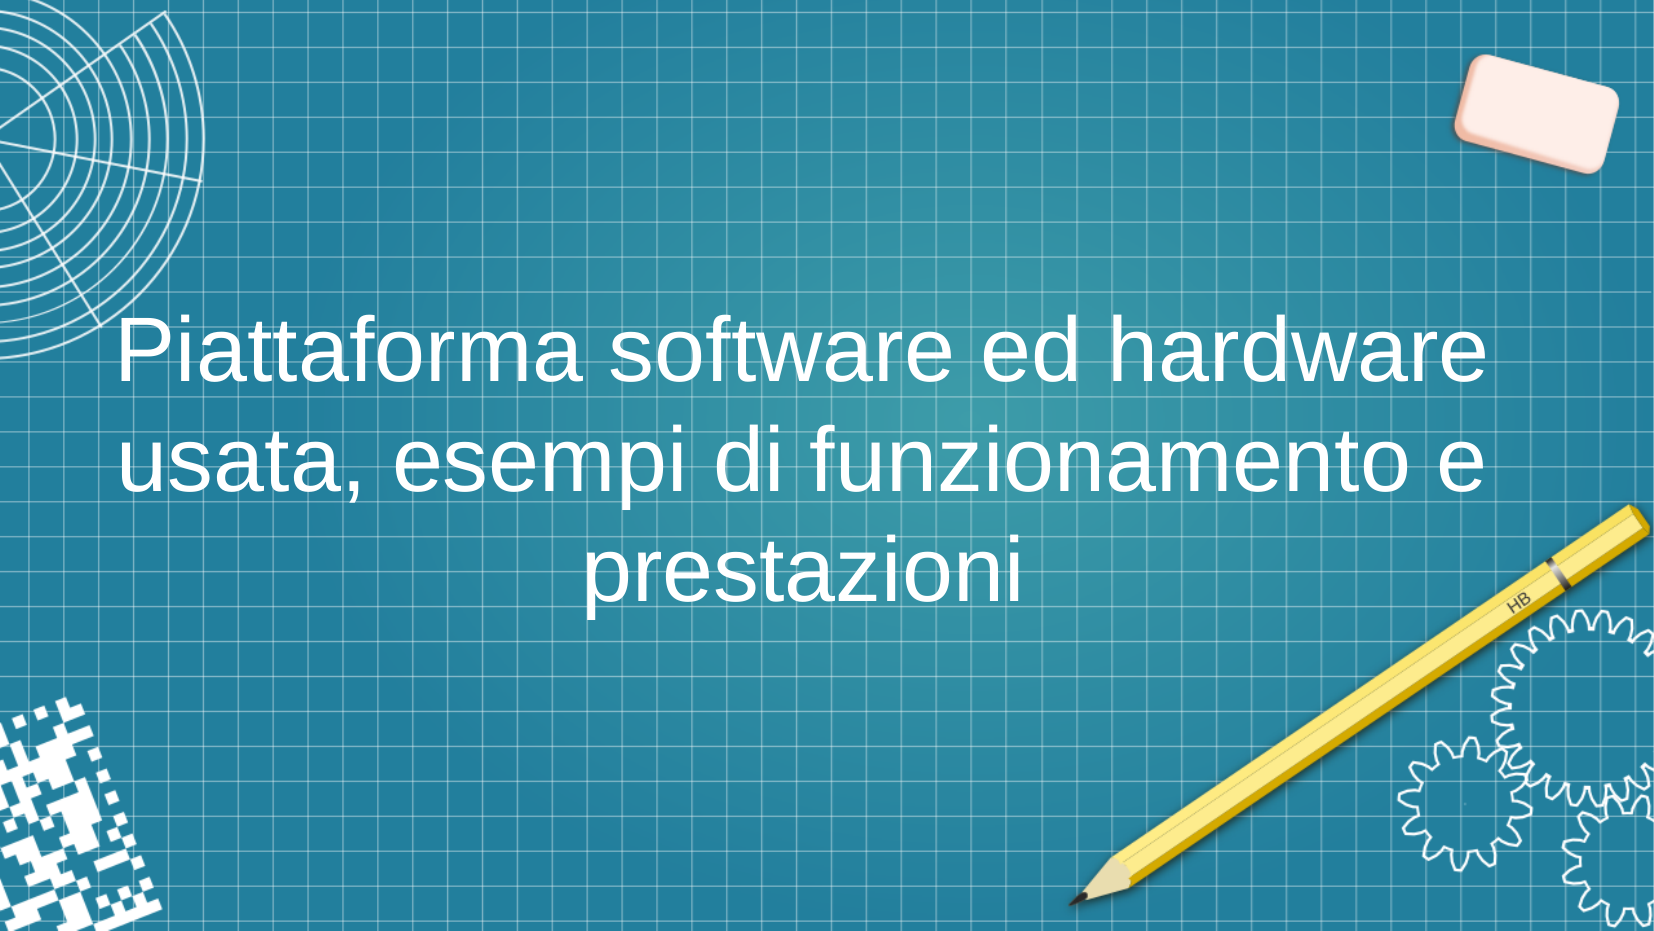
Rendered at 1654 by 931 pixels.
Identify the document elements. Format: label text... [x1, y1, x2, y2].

title Piattaforma software ed hardware usata, esempi di funzionamento e prestazioni [59, 288, 1548, 622]
